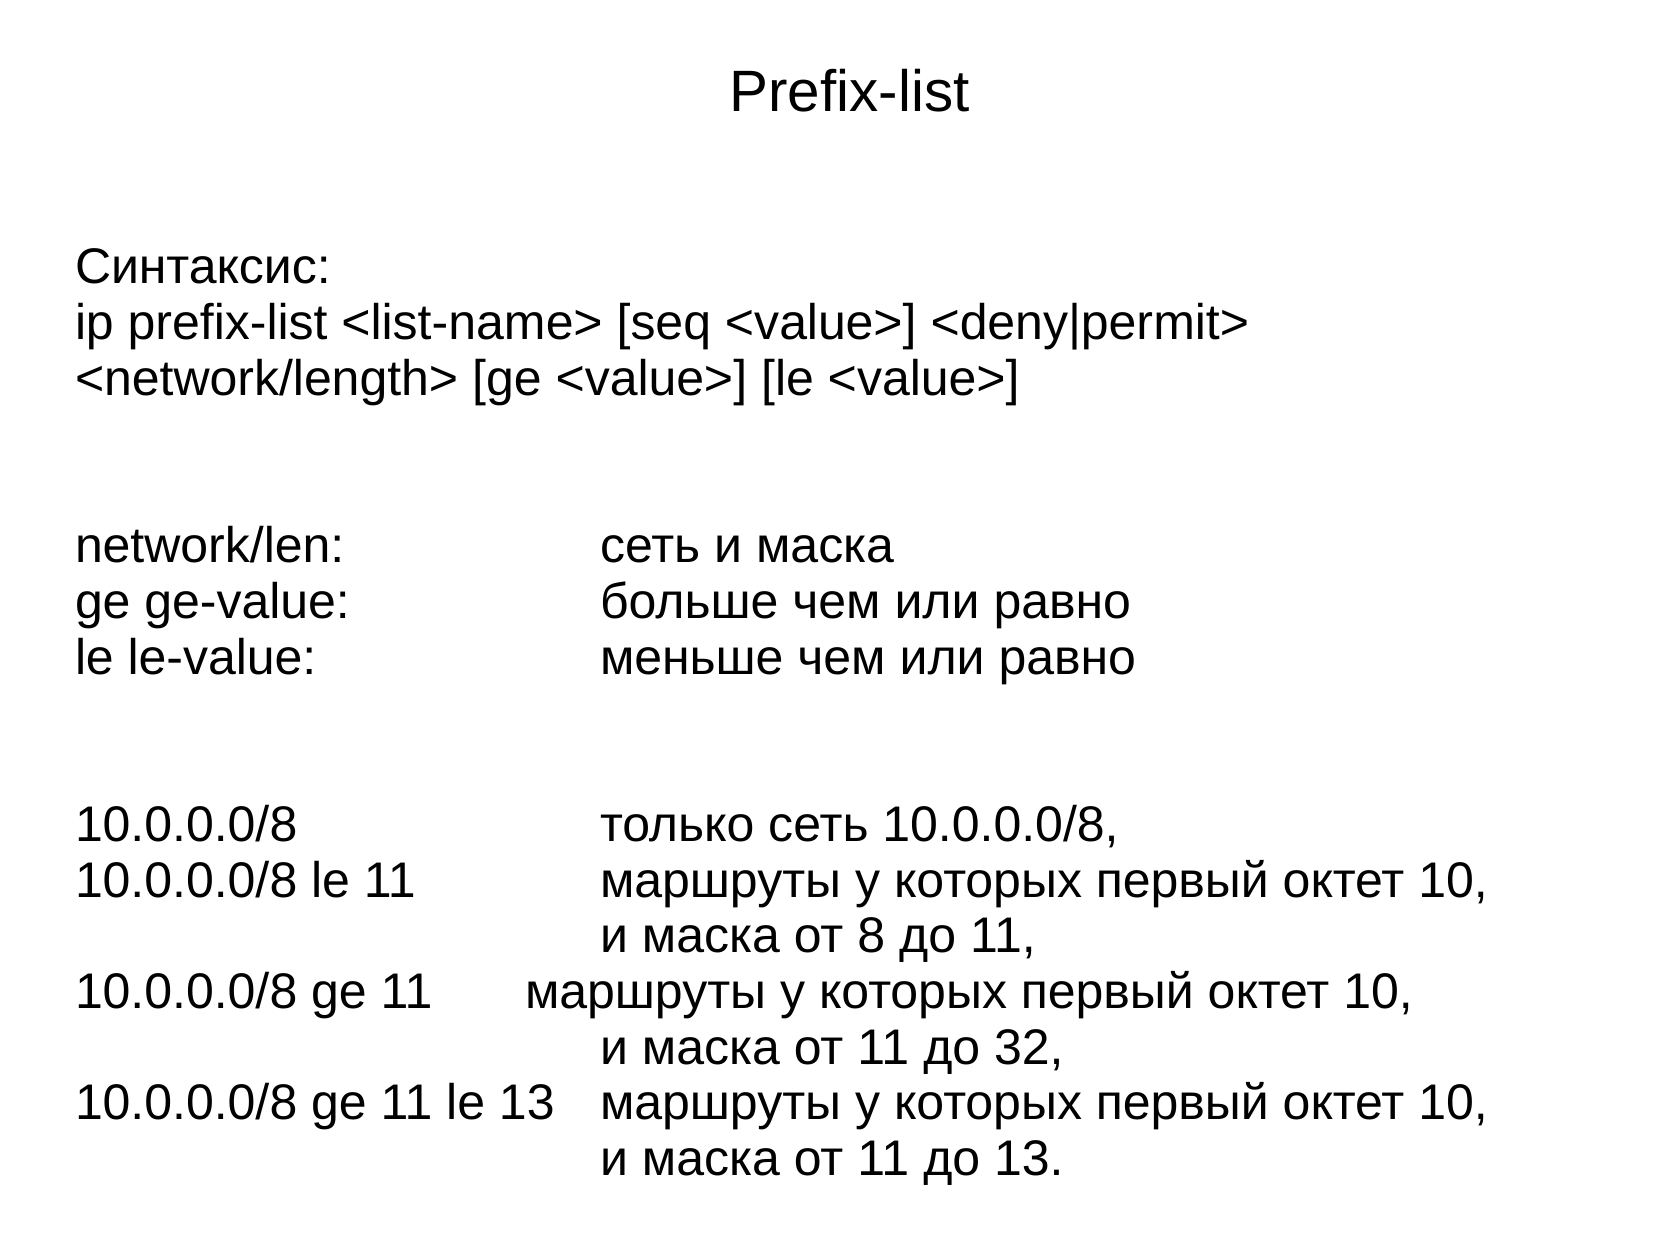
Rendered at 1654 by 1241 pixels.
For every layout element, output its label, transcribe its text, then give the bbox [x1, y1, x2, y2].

title Prefix-list [82, 48, 1613, 133]
text_box Синтаксис: ip prefix-list <list-name> [seq <value>] <deny|permit> <network/length> [ge <value>] [le <value>] network/len: сеть и маска ge ge-value: больше чем или равно le le-value: меньше чем или равно 10.0.0.0/8 только сеть 10.0.0.0/8, 10.0.0.0/8 le 11 маршруты у которых первый октет 10, и маска от 8 до 11, 10.0.0.0/8 ge 11 маршруты у которых первый октет 10, и маска от 11 до 32, 10.0.0.0/8 ge 11 le 13 маршруты у которых первый октет 10, и маска от 11 до 13. [75, 225, 1609, 1201]
